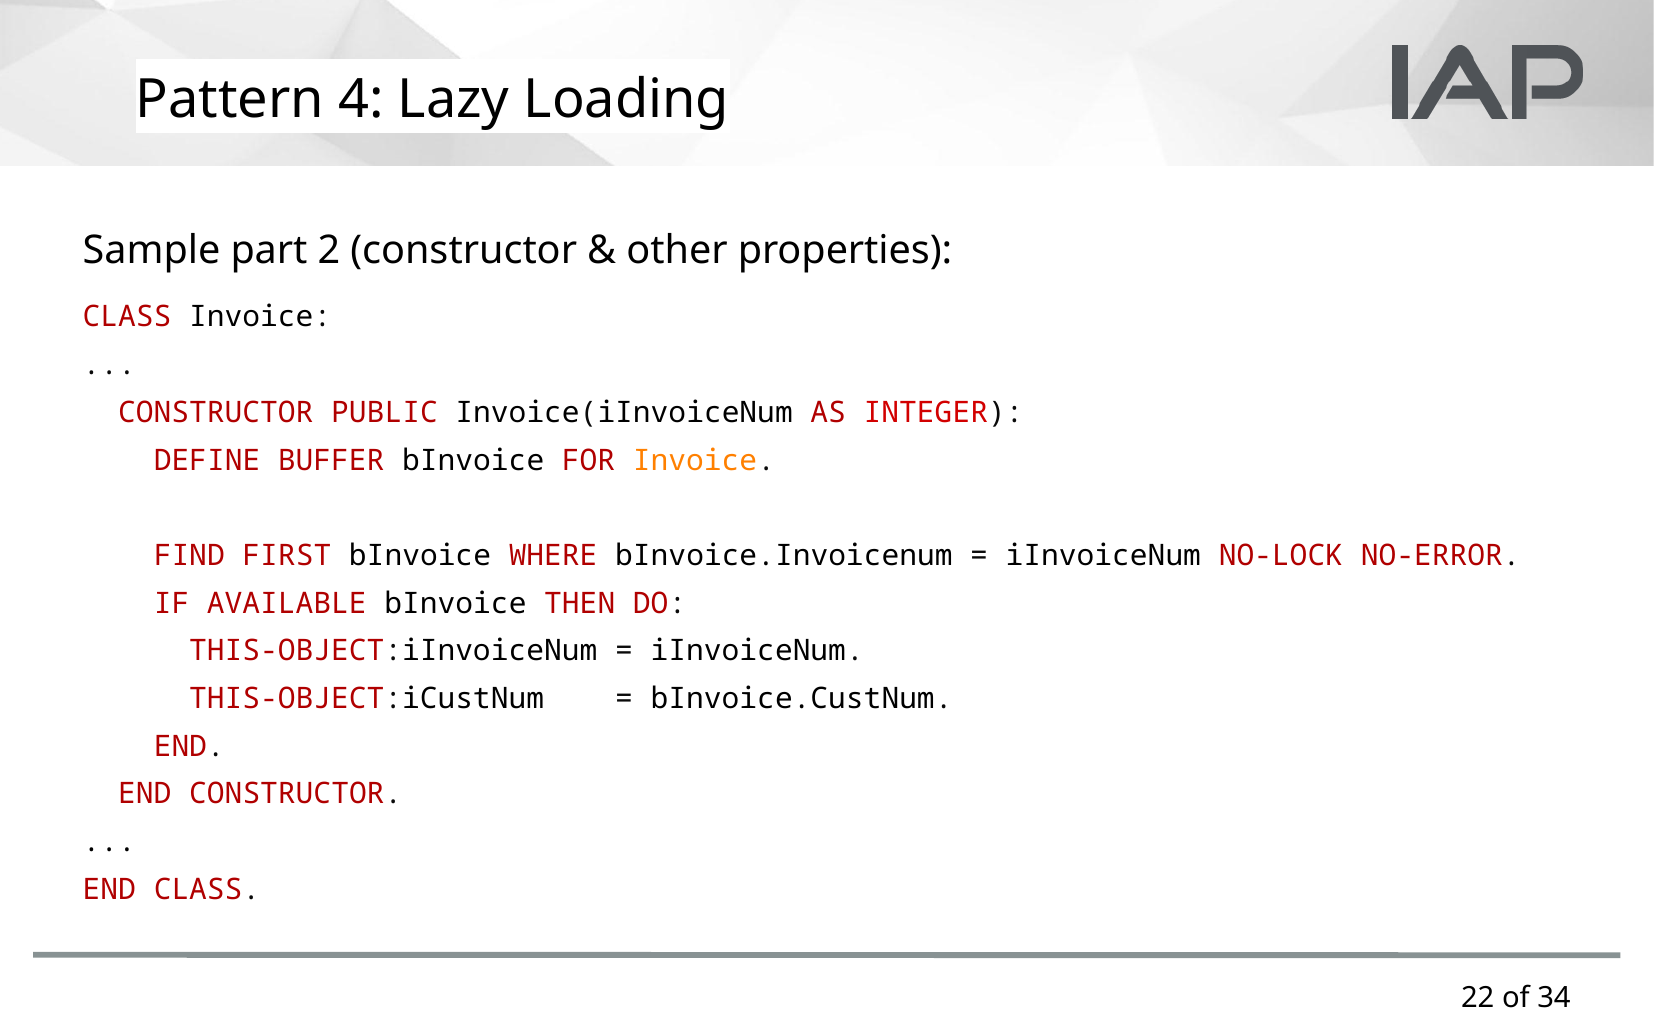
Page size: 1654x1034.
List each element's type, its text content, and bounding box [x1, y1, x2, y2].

list CLASS Invoice: ... CONSTRUCTOR PUBLIC Invoice(iInvoiceNum AS INTEGER): DEFINE BUFFER bInvoice FOR Invoice. FIND FIRST bInvoice WHERE bInvoice.Invoicenum = iInvoiceNum NO-LOCK NO-ERROR. IF AVAILABLE bInvoice THEN DO: THIS-OBJECT:iInvoiceNum = iInvoiceNum. THIS-OBJECT:iCustNum = bInvoice.CustNum. END. END CONSTRUCTOR. ... END CLASS. [82, 295, 1571, 915]
list Sample part 2 (constructor & other properties): [82, 221, 1571, 295]
picture [0, 0, 1654, 166]
title Pattern 4: Lazy Loading [135, 41, 1264, 152]
